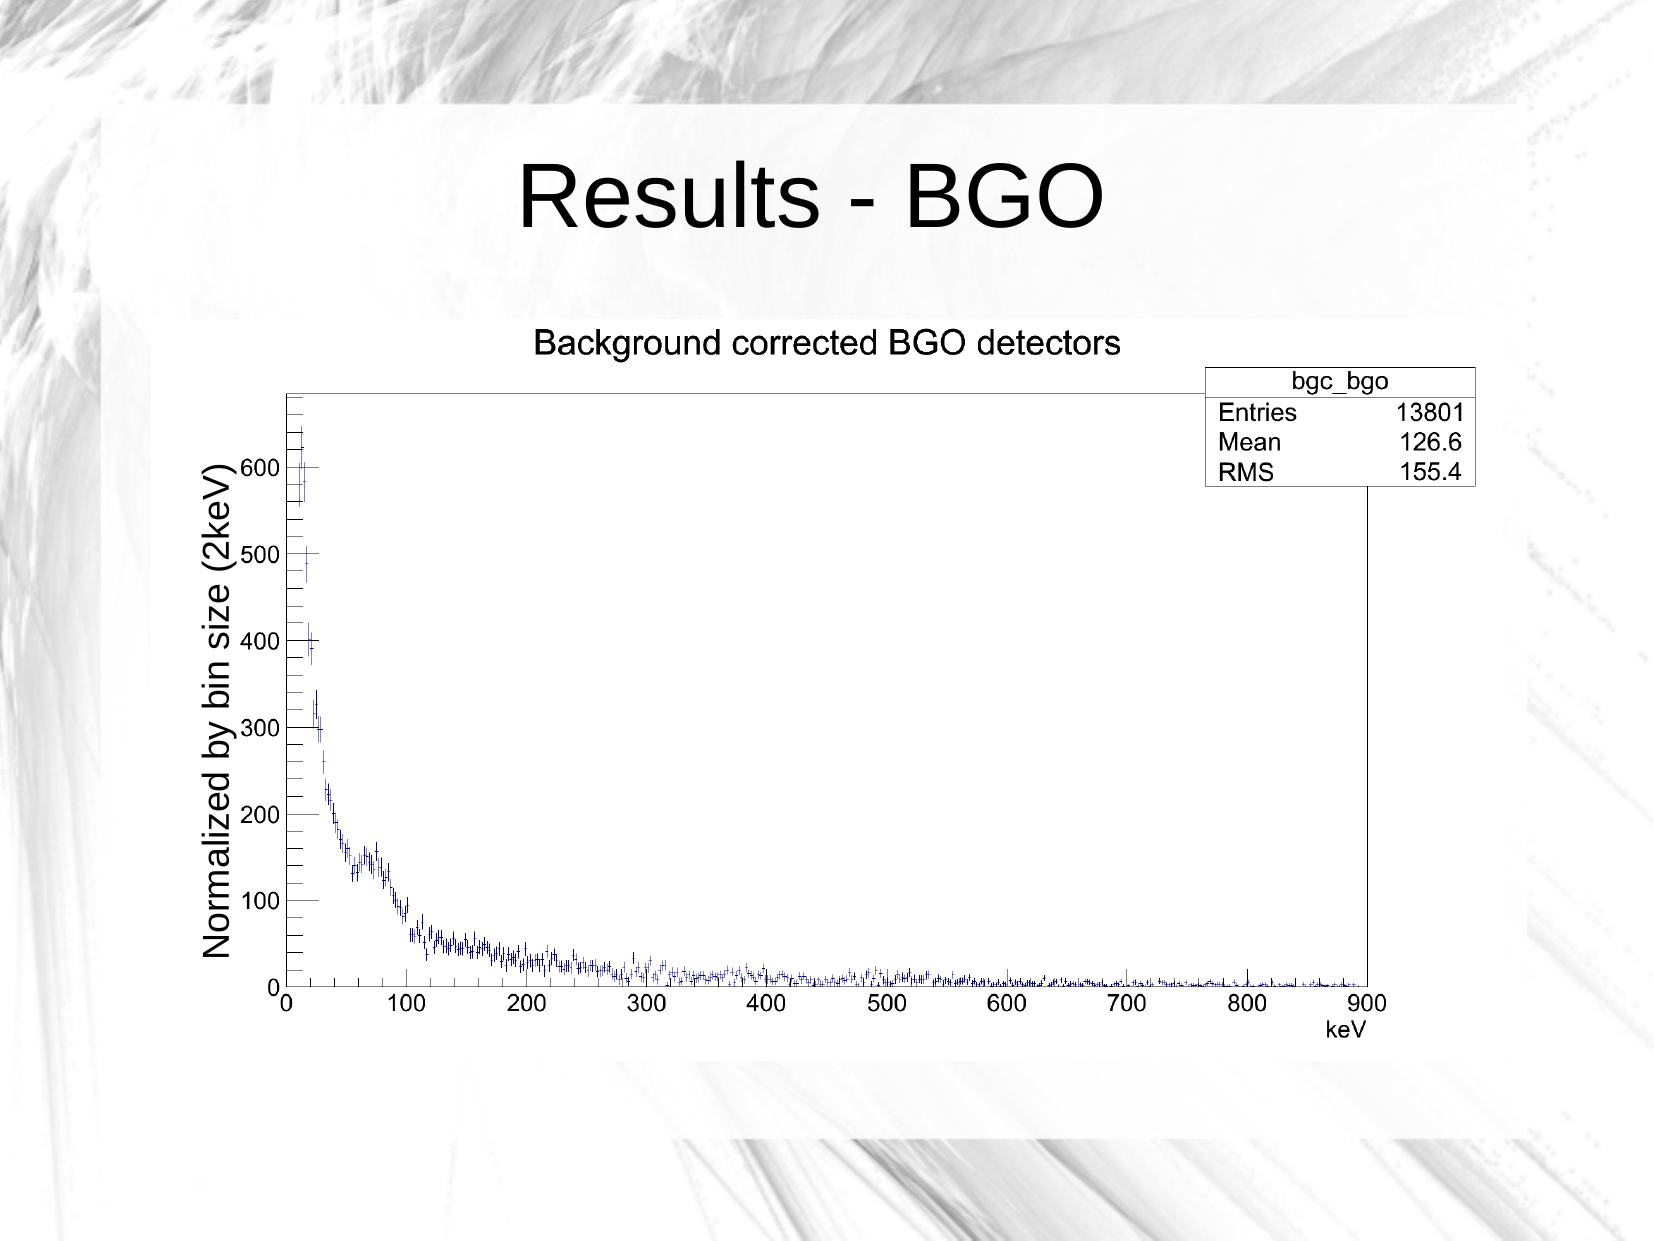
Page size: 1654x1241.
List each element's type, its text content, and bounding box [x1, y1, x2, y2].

text_box Normalized by bin size (2keV) [187, 448, 245, 976]
picture [0, 0, 1654, 1241]
title Results - BGO [118, 112, 1506, 281]
